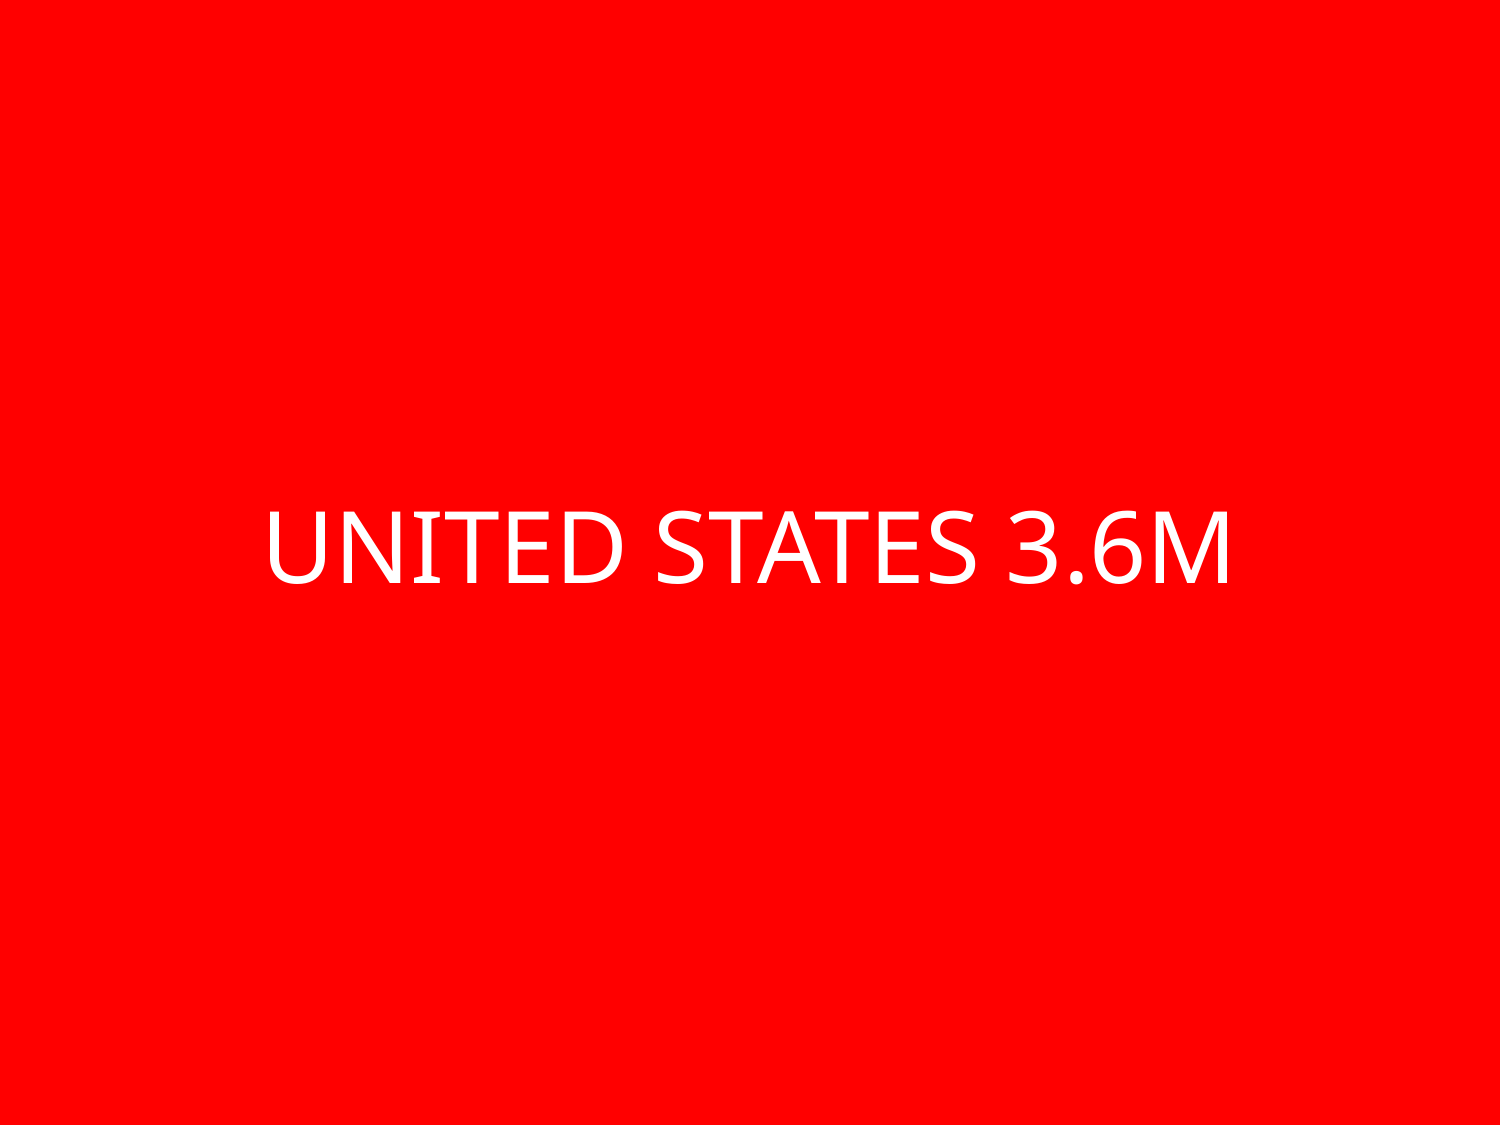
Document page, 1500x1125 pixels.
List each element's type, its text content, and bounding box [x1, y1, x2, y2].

list UNITED STATES 3.6M [0, 476, 1500, 649]
